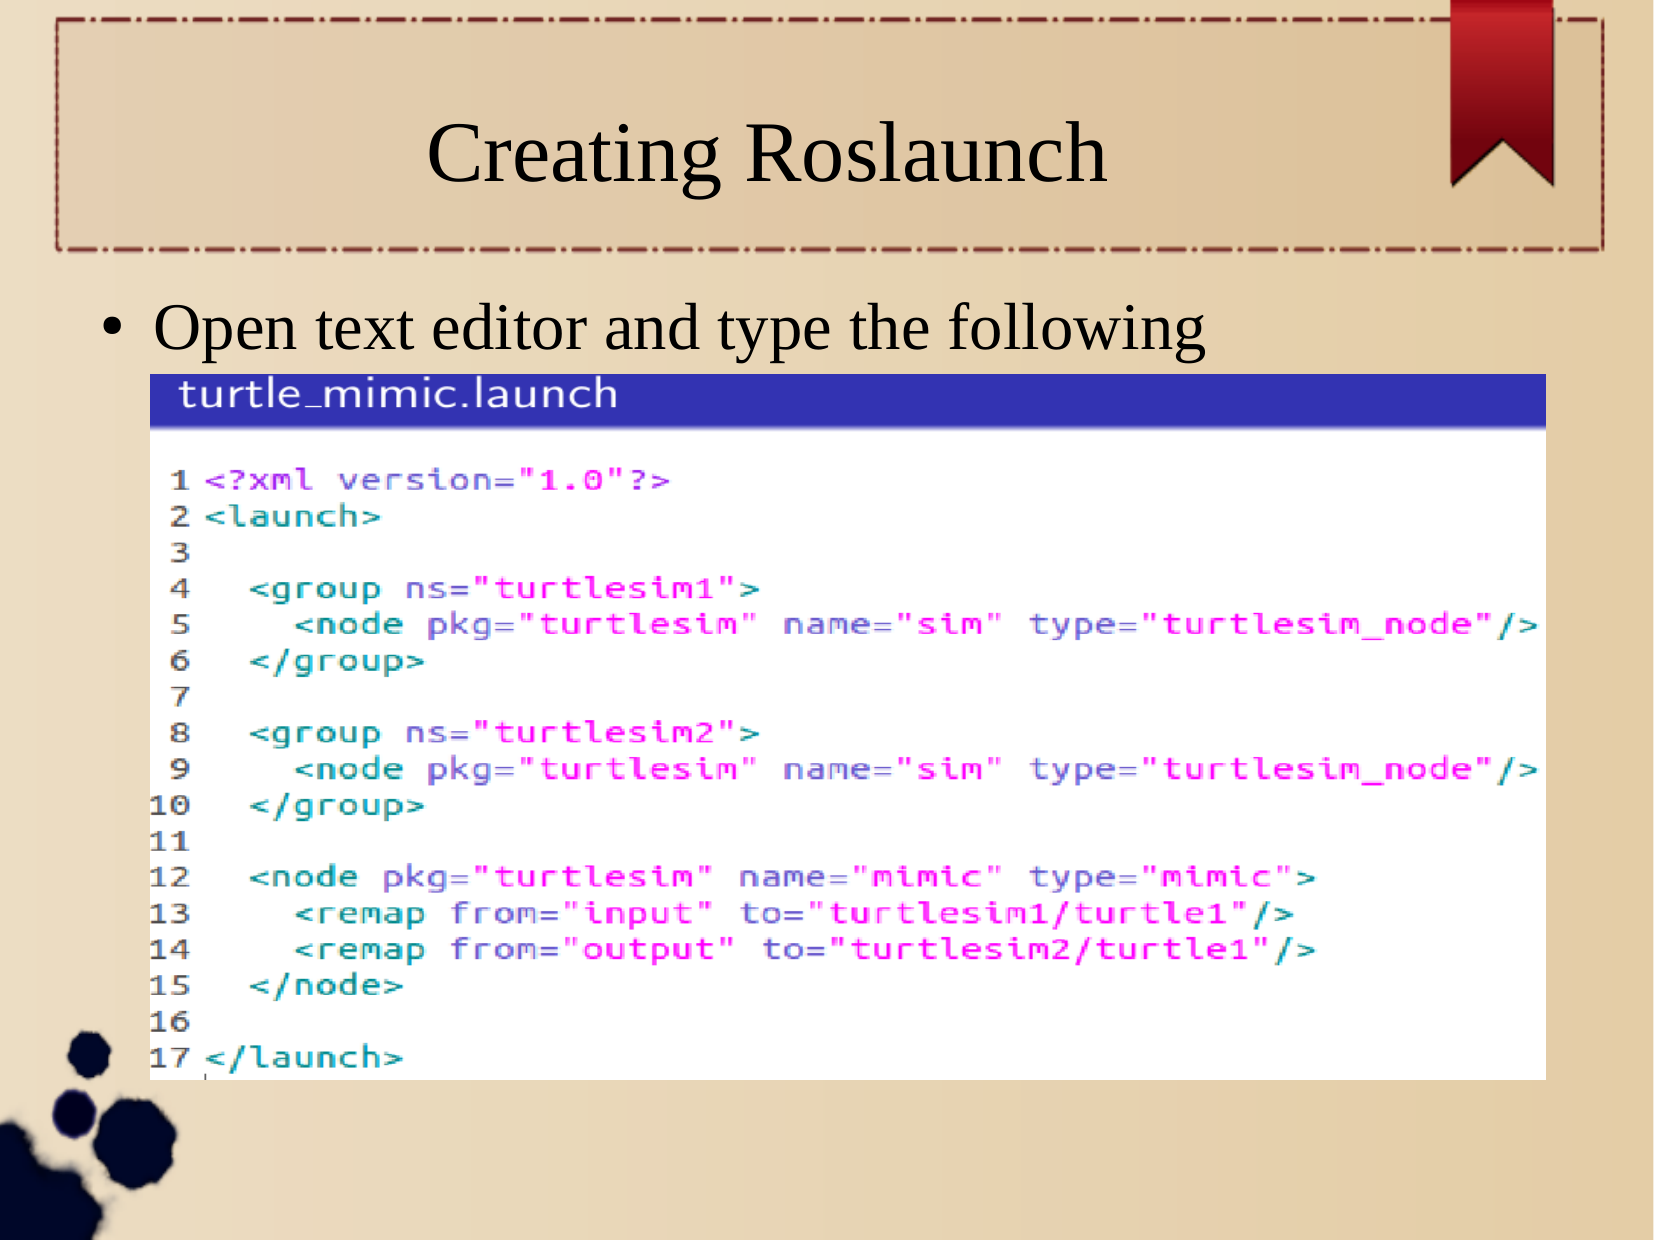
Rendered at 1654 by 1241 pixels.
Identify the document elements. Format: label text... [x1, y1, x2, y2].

list Open text editor and type the following [82, 290, 1538, 1010]
title Creating Roslaunch [82, 49, 1453, 257]
picture [0, 0, 1654, 1240]
